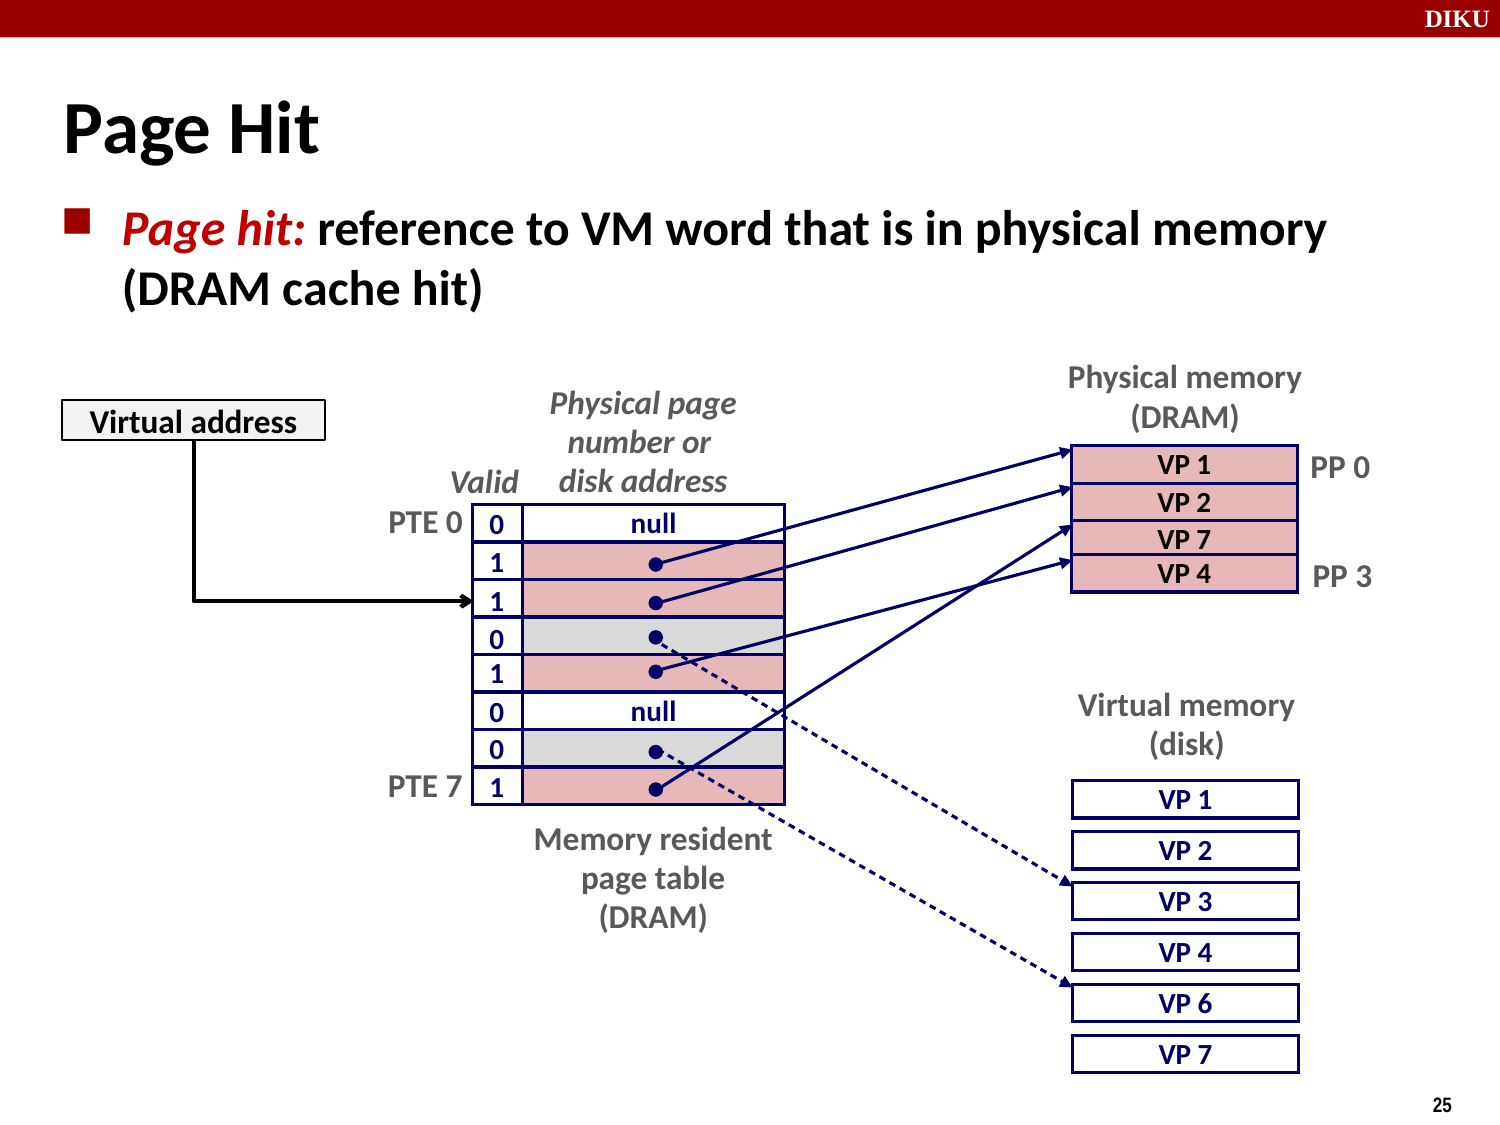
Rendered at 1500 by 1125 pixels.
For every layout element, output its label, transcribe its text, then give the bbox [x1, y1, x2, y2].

text_box Page hit: reference to VM word that is in physical memory (DRAM cache hit) [50, 188, 1414, 288]
text_box null [524, 504, 785, 542]
text_box PTE 0 [373, 493, 478, 549]
text_box null [747, 531, 785, 542]
text_box VP 3 [1072, 882, 1299, 920]
text_box PTE 7 [372, 758, 478, 814]
text_box Page Hit [48, 59, 1408, 188]
text_box VP 2 [1071, 484, 1298, 521]
text_box PP 3 [1297, 548, 1387, 604]
text_box PP 0 [1295, 439, 1385, 495]
text_box 0 [474, 627, 519, 648]
text_box VP 7 [1072, 1035, 1299, 1073]
text_box 1 [474, 576, 519, 627]
text_box VP 7 [1071, 521, 1298, 554]
text_box 1 [474, 648, 519, 687]
text_box null [756, 711, 785, 730]
text_box 0 [474, 724, 519, 775]
text_box [524, 542, 785, 693]
text_box 1 [474, 537, 519, 576]
text_box VP 1 [1072, 780, 1299, 819]
text_box VP 4 [1071, 554, 1297, 593]
text_box Physical memory (DRAM) [1053, 350, 1318, 445]
text_box VP 4 [1072, 933, 1299, 971]
text_box 0 [474, 687, 519, 724]
text_box VP 2 [1072, 831, 1299, 869]
text_box 0 [478, 499, 519, 537]
text_box 0 [493, 633, 500, 646]
text_box 1 [478, 775, 519, 814]
text_box Memory resident page table (DRAM) [518, 811, 788, 945]
text_box null [524, 693, 785, 730]
text_box Valid [434, 454, 548, 510]
text_box Virtual memory (disk) [1063, 677, 1311, 772]
text_box [524, 730, 785, 805]
text_box VP 6 [1072, 984, 1299, 1022]
text_box Virtual address [62, 399, 325, 440]
text_box VP 1 [1071, 445, 1298, 484]
text_box Physical page number or disk address [534, 374, 752, 509]
